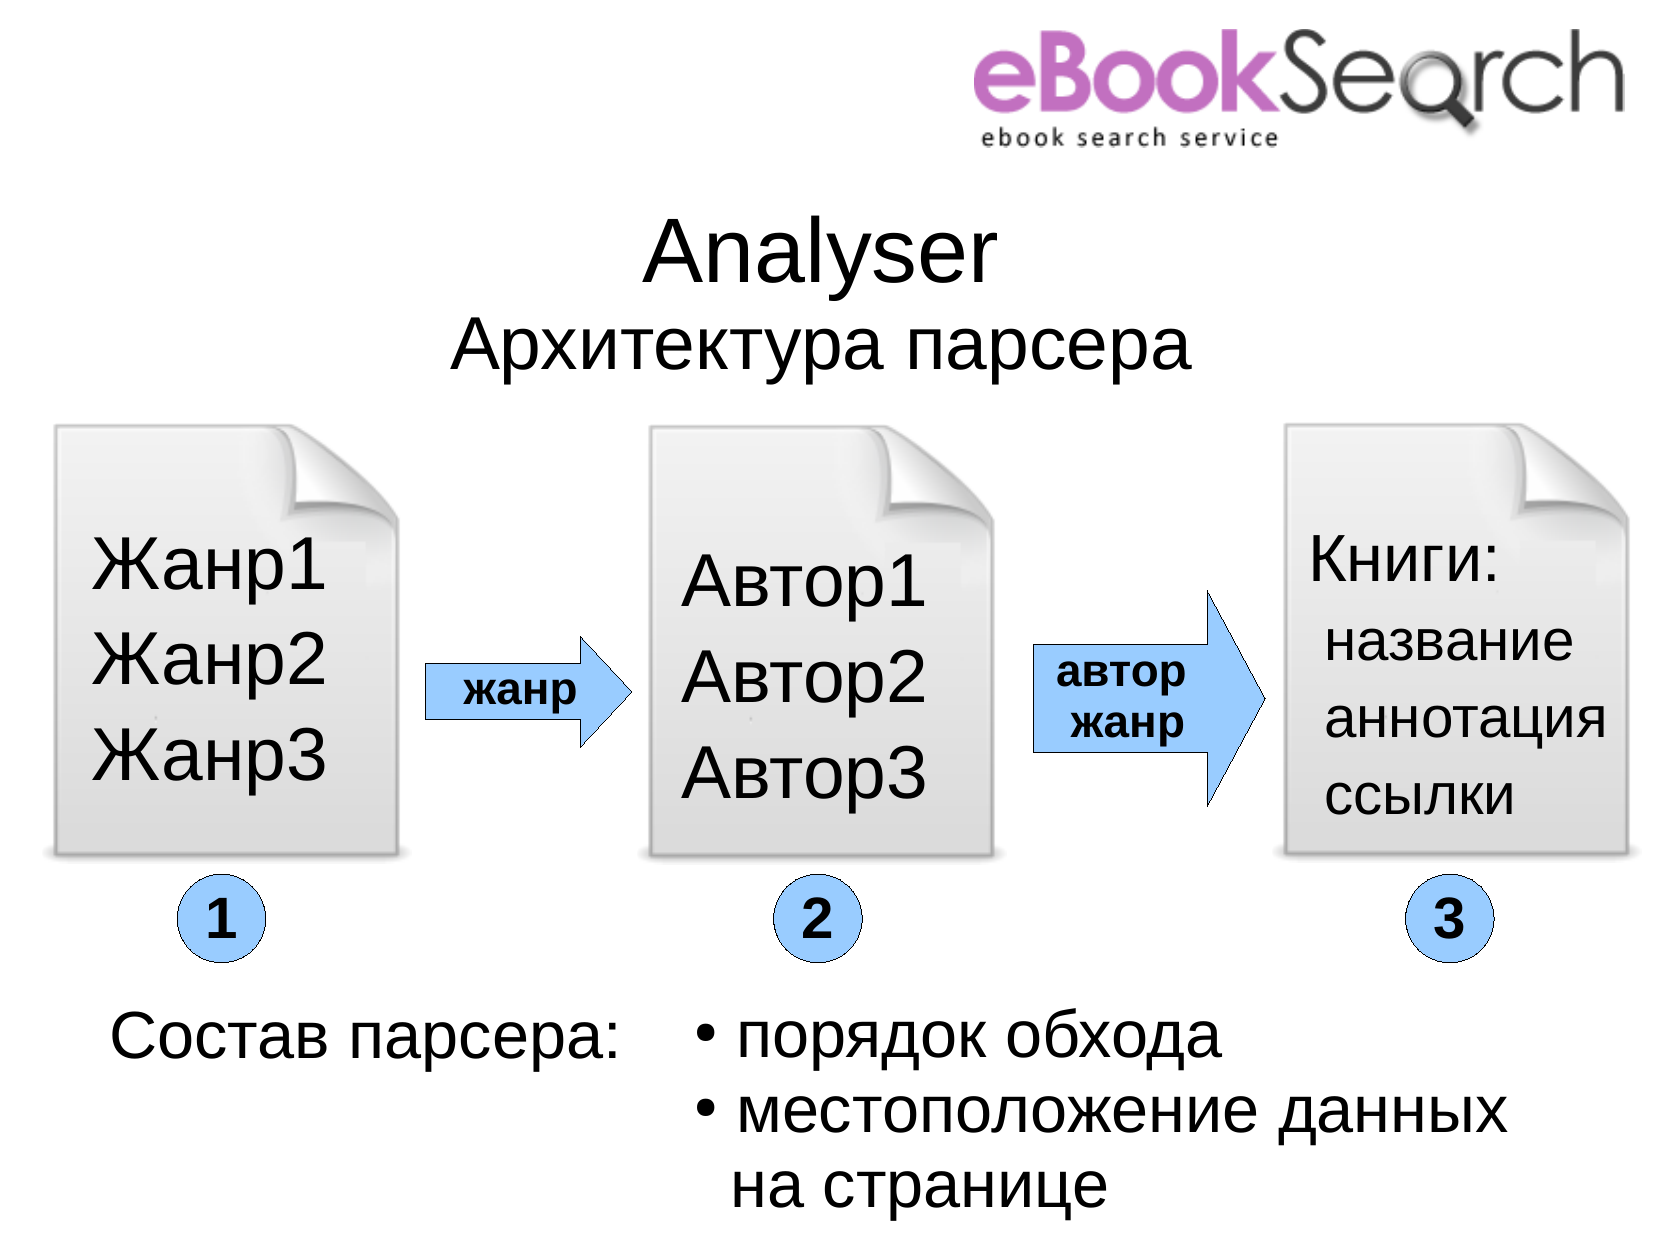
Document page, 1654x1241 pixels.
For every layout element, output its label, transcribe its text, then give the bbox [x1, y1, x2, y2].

picture [42, 423, 412, 864]
text_box 1 [177, 874, 266, 963]
text_box 2 [773, 874, 863, 915]
text_box автор жанр [1041, 637, 1203, 756]
text_box Автор1 Автор2 Автор3 [666, 531, 1033, 822]
text_box Жанр1 Жанр2 Жанр3 [76, 513, 344, 805]
text_box [580, 636, 632, 748]
text_box [425, 663, 448, 720]
title Analyser Архитектура парсера [77, 188, 1566, 397]
text_box [1033, 644, 1041, 753]
text_box [1203, 590, 1266, 807]
picture [974, 29, 1625, 148]
text_box Книги: название аннотация ссылки [1293, 513, 1654, 834]
text_box Состав парсера: [94, 991, 656, 1099]
picture [1272, 422, 1642, 863]
picture [637, 424, 1007, 865]
text_box порядок обхода местоположение данных на странице [679, 915, 1625, 1230]
text_box жанр [448, 655, 593, 722]
text_box 3 [1405, 874, 1494, 915]
